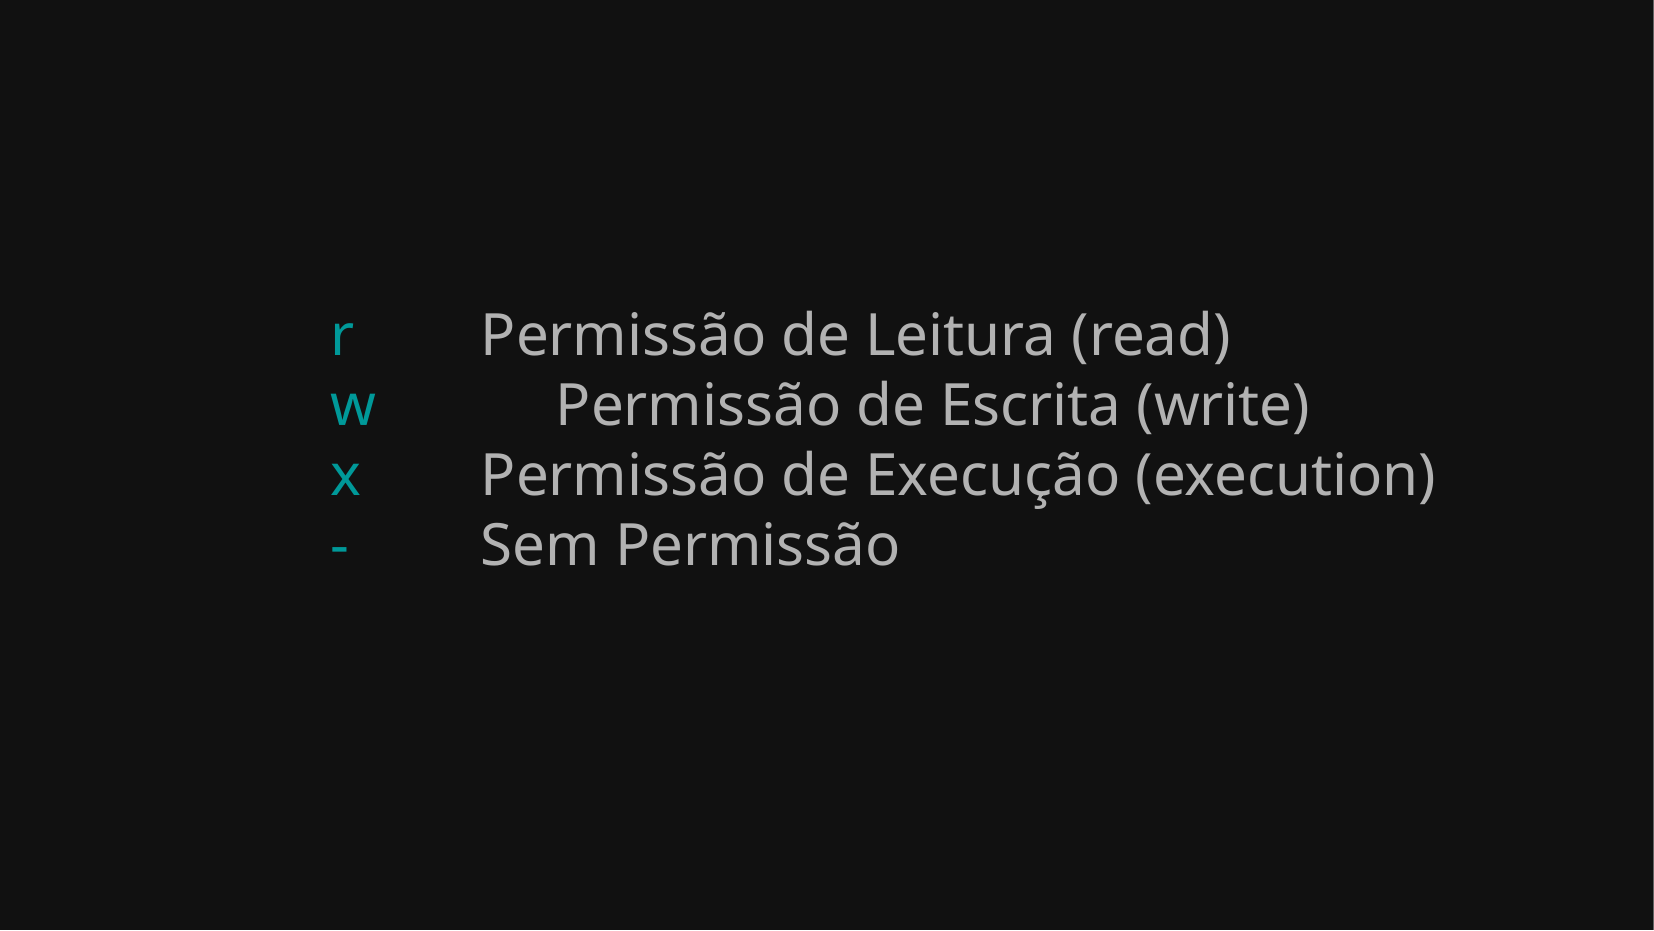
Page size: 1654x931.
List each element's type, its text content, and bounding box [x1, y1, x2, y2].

text_box r Permissão de Leitura (read) w Permissão de Escrita (write) x Permissão de Execução (execution) - Sem Permissão [330, 212, 1441, 733]
